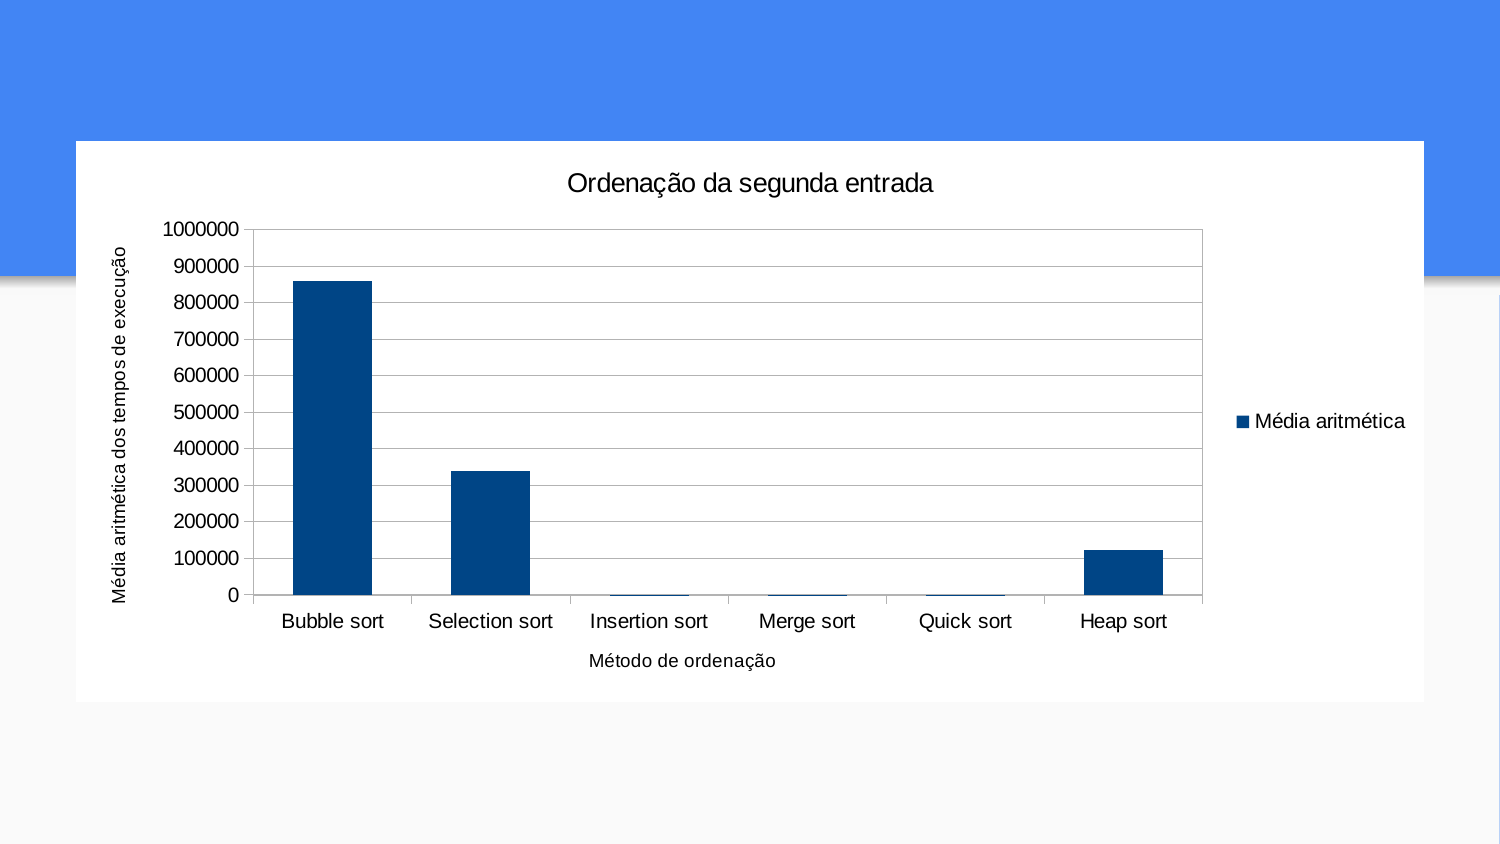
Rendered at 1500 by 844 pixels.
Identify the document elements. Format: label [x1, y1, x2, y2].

chart [75, 141, 1425, 703]
